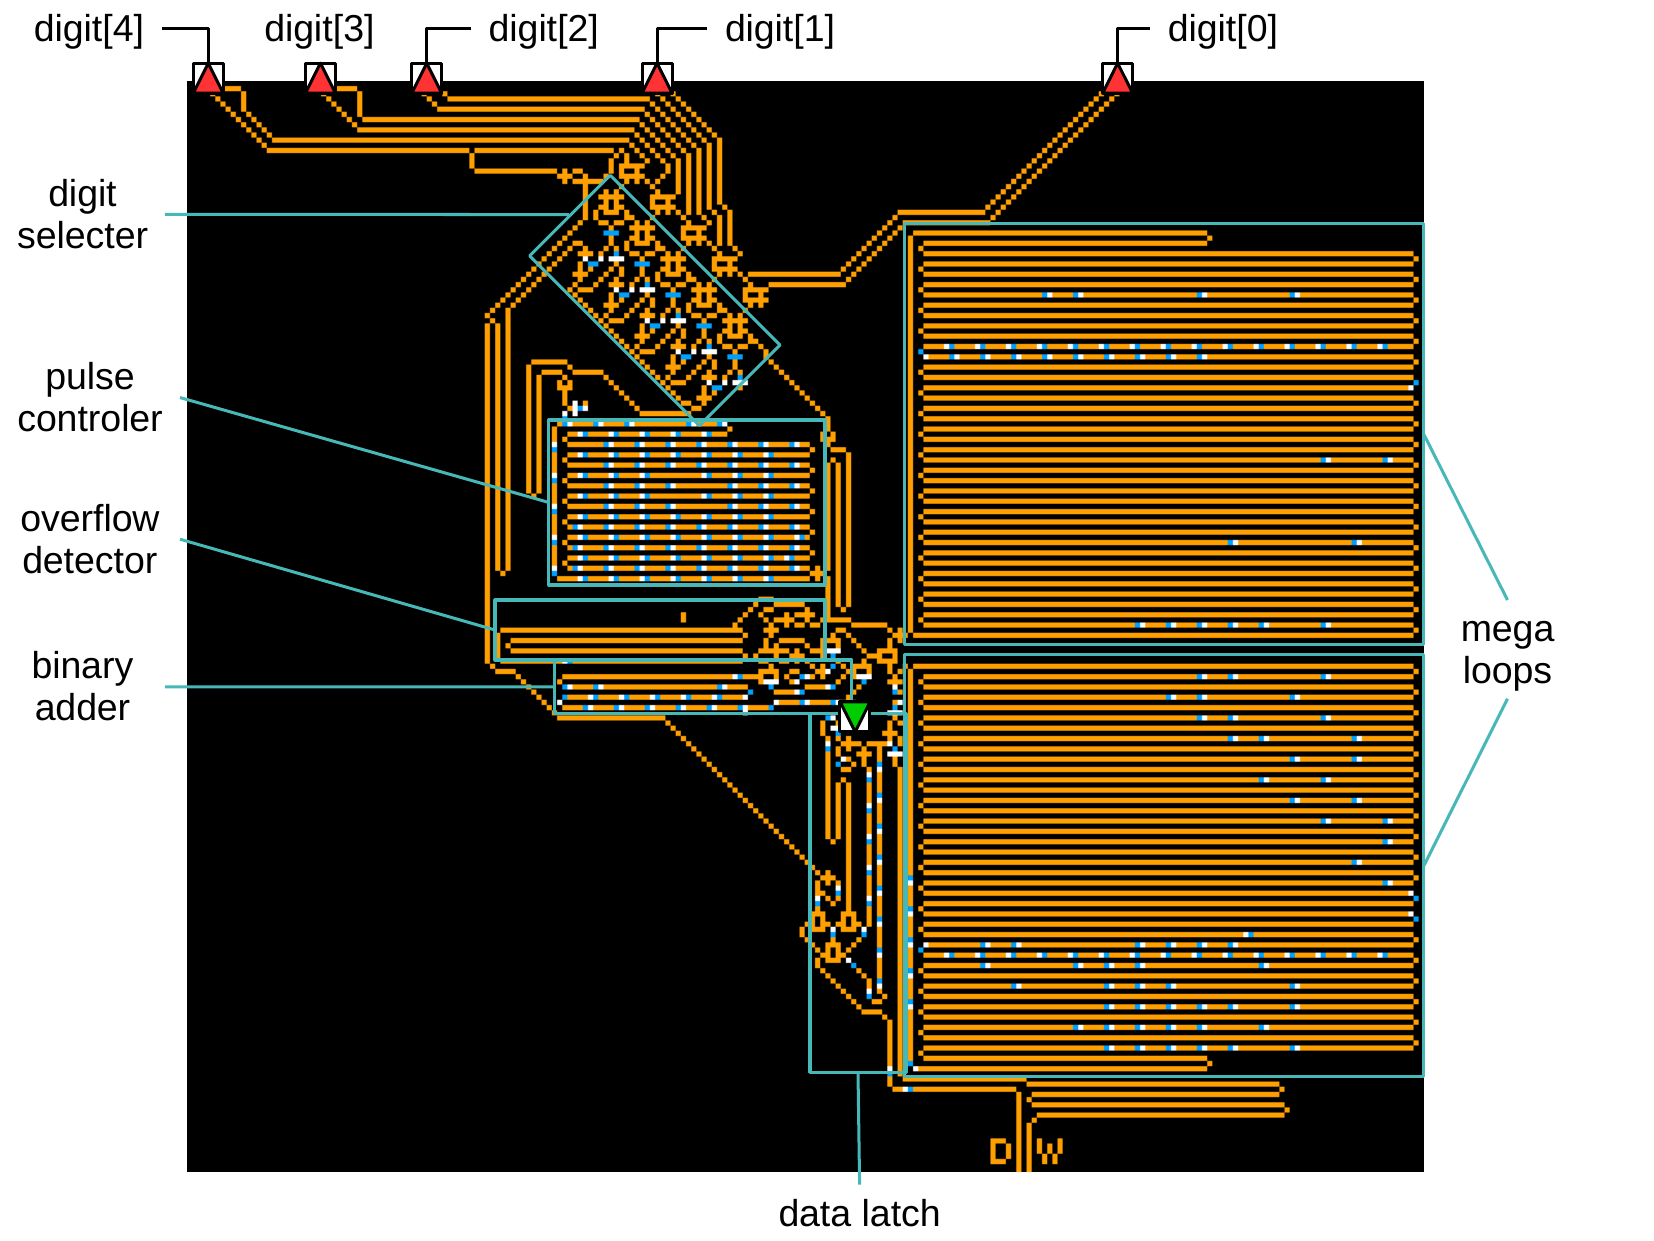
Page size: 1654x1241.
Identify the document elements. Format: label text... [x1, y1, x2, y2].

picture [906, 225, 1422, 643]
text_box digit[2] [471, 0, 617, 57]
picture [497, 602, 823, 658]
text_box [411, 63, 442, 94]
picture [906, 656, 1422, 1075]
text_box pulse controler [0, 348, 181, 447]
text_box [839, 701, 871, 732]
picture [187, 544, 553, 685]
text_box digit[1] [707, 0, 853, 57]
text_box digit[3] [246, 0, 393, 57]
picture [550, 422, 823, 583]
text_box [193, 63, 224, 94]
picture [187, 81, 1424, 712]
text_box digit[0] [1150, 0, 1296, 57]
picture [860, 1074, 1424, 1173]
picture [556, 662, 850, 712]
text_box [1102, 63, 1133, 94]
text_box [642, 63, 673, 94]
picture [533, 179, 776, 418]
text_box binary adder [0, 637, 166, 737]
text_box digit selecter [0, 165, 166, 264]
picture [812, 715, 903, 1071]
text_box digit[4] [16, 0, 162, 57]
text_box mega loops [1410, 600, 1606, 699]
picture [187, 216, 688, 500]
picture [187, 689, 857, 1173]
text_box data latch [754, 1184, 965, 1241]
text_box overflow detector [0, 489, 181, 589]
text_box [305, 63, 336, 94]
